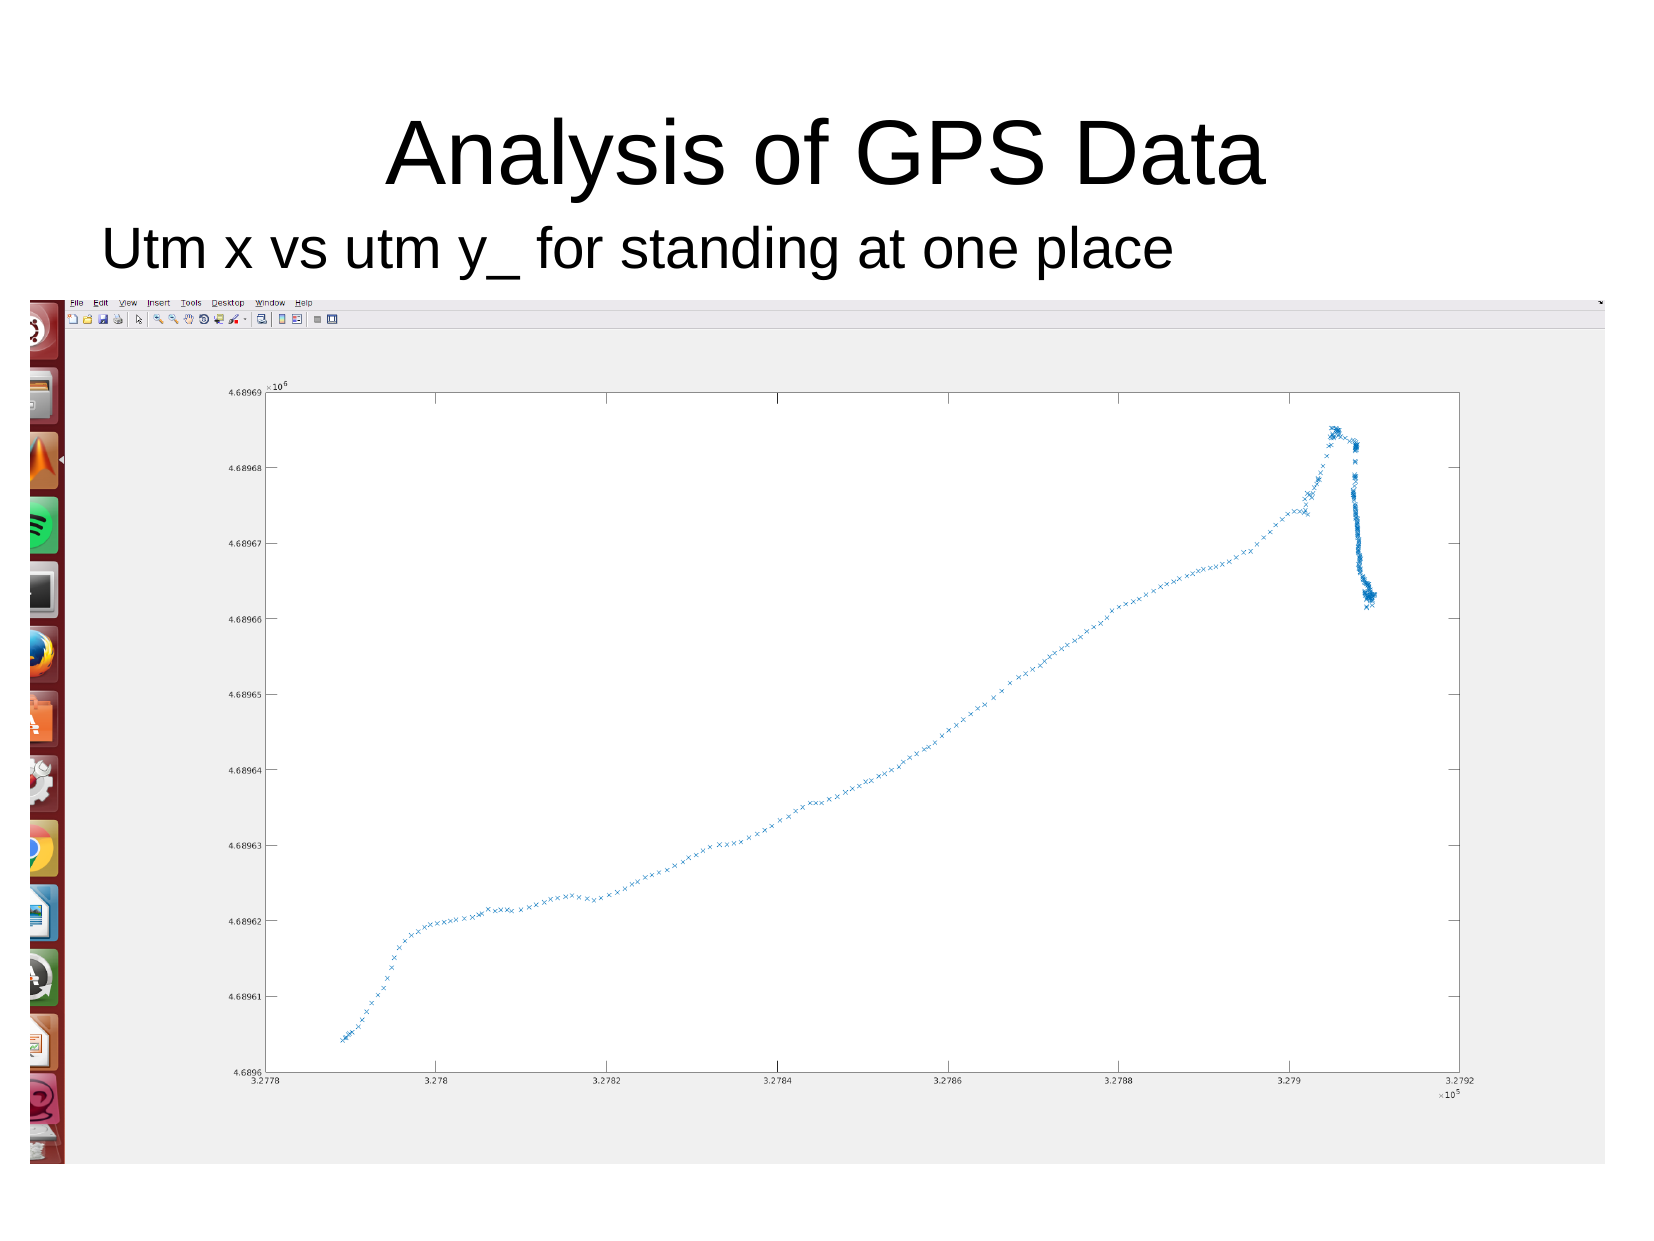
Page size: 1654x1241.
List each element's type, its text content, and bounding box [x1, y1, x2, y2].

title Analysis of GPS Data [82, 49, 1571, 257]
text_box Utm x vs utm y_ for standing at one place [33, 197, 1246, 300]
picture [30, 300, 1606, 1164]
